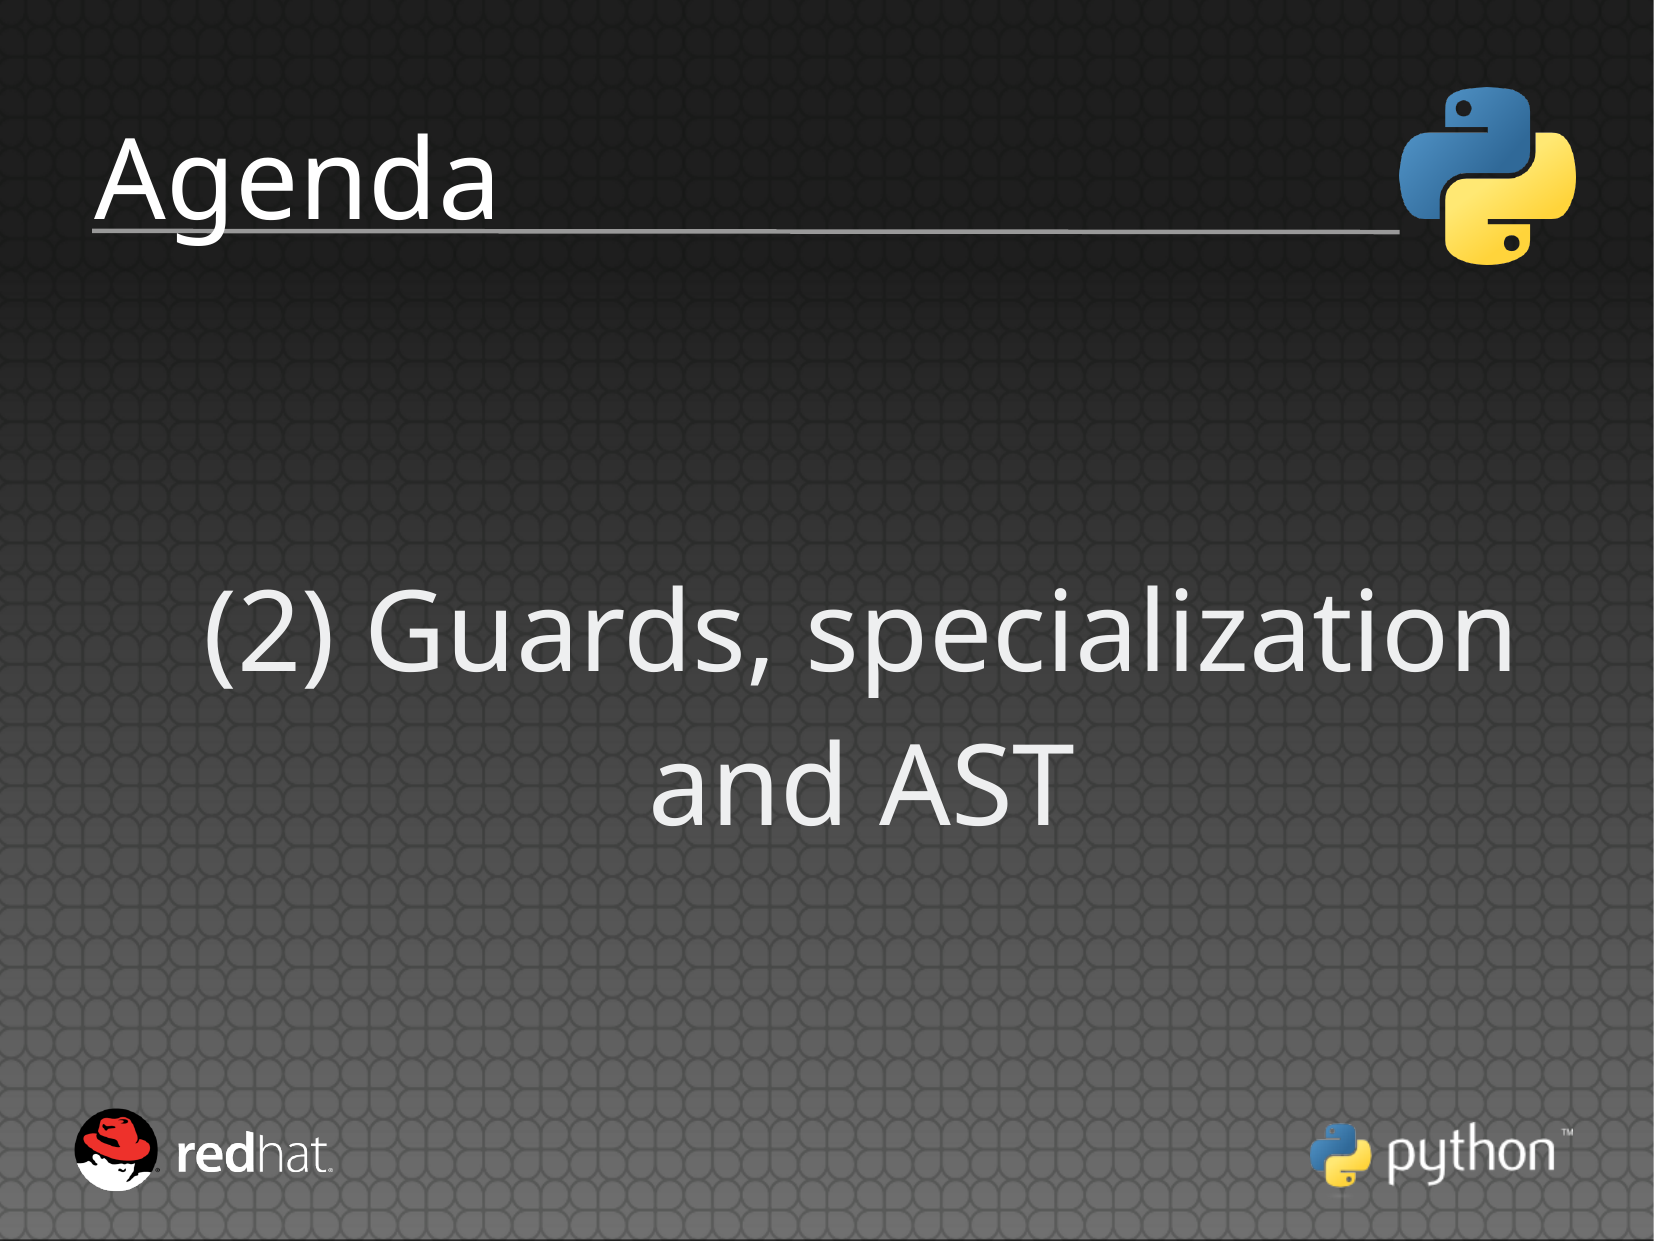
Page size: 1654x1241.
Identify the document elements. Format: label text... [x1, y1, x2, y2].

title Agenda [94, 100, 1426, 251]
list (2) Guards, specialization and AST [82, 551, 1571, 1130]
picture [0, 0, 1654, 1241]
